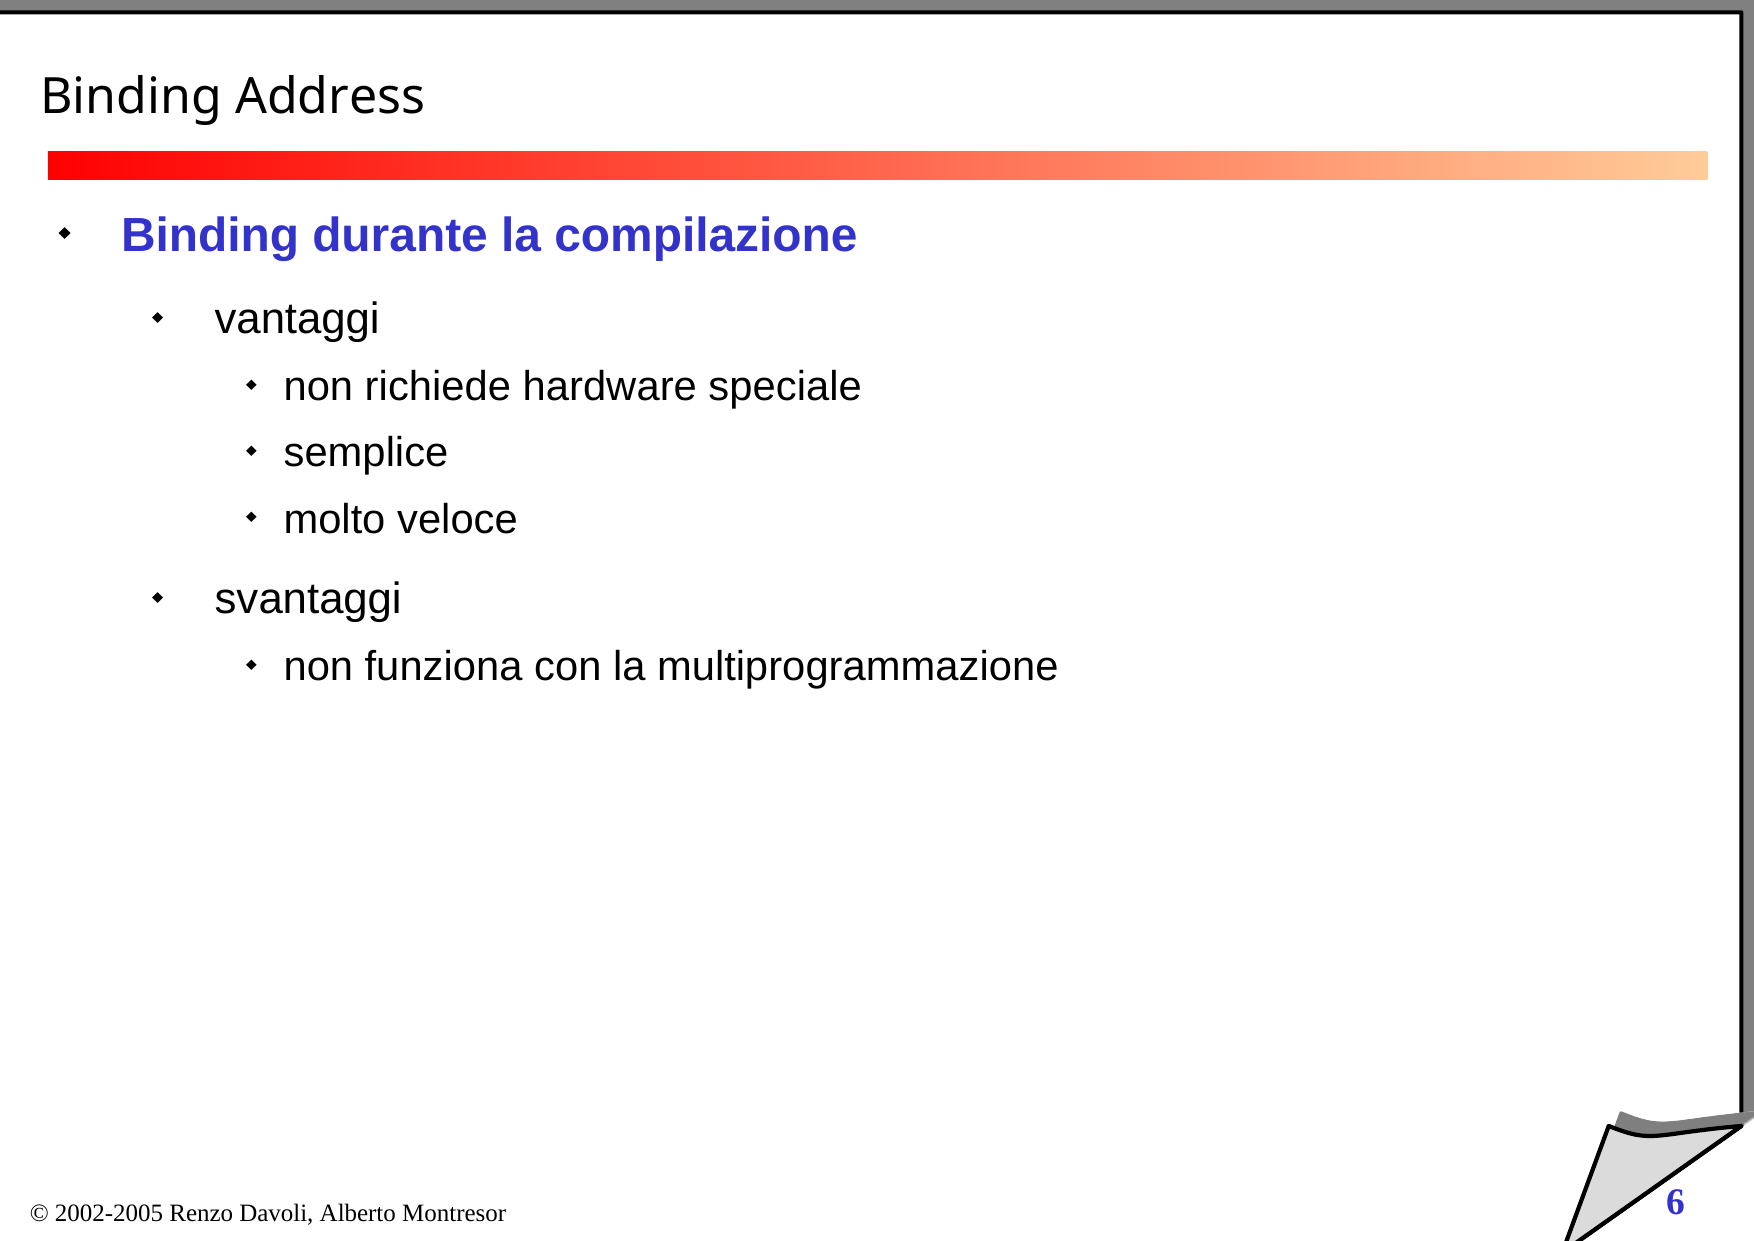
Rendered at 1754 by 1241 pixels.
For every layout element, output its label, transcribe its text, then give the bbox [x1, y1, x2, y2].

title Binding Address [40, 49, 1714, 144]
list Binding durante la compilazione vantaggi non richiede hardware speciale semplice molto veloce svantaggi non funziona con la multiprogrammazione [58, 206, 1696, 815]
